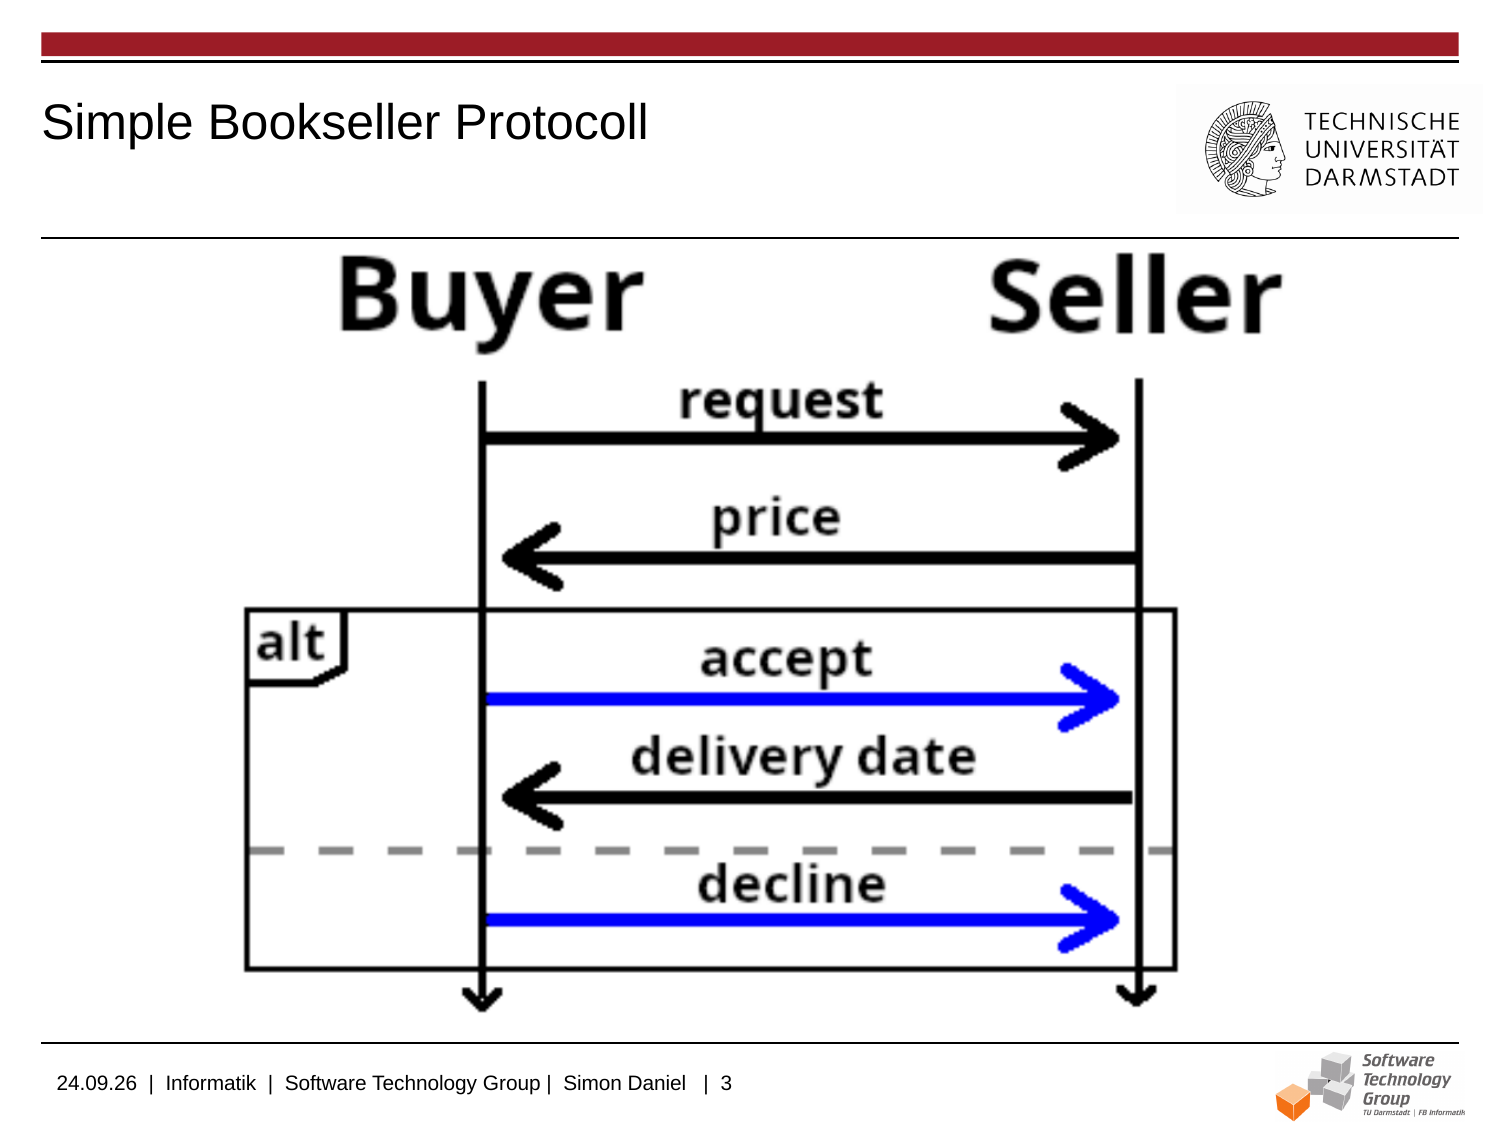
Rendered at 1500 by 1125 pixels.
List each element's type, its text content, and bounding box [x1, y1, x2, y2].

picture [1275, 1051, 1465, 1122]
picture [201, 247, 1384, 1028]
title Simple Bookseller Protocoll [41, 47, 1131, 198]
